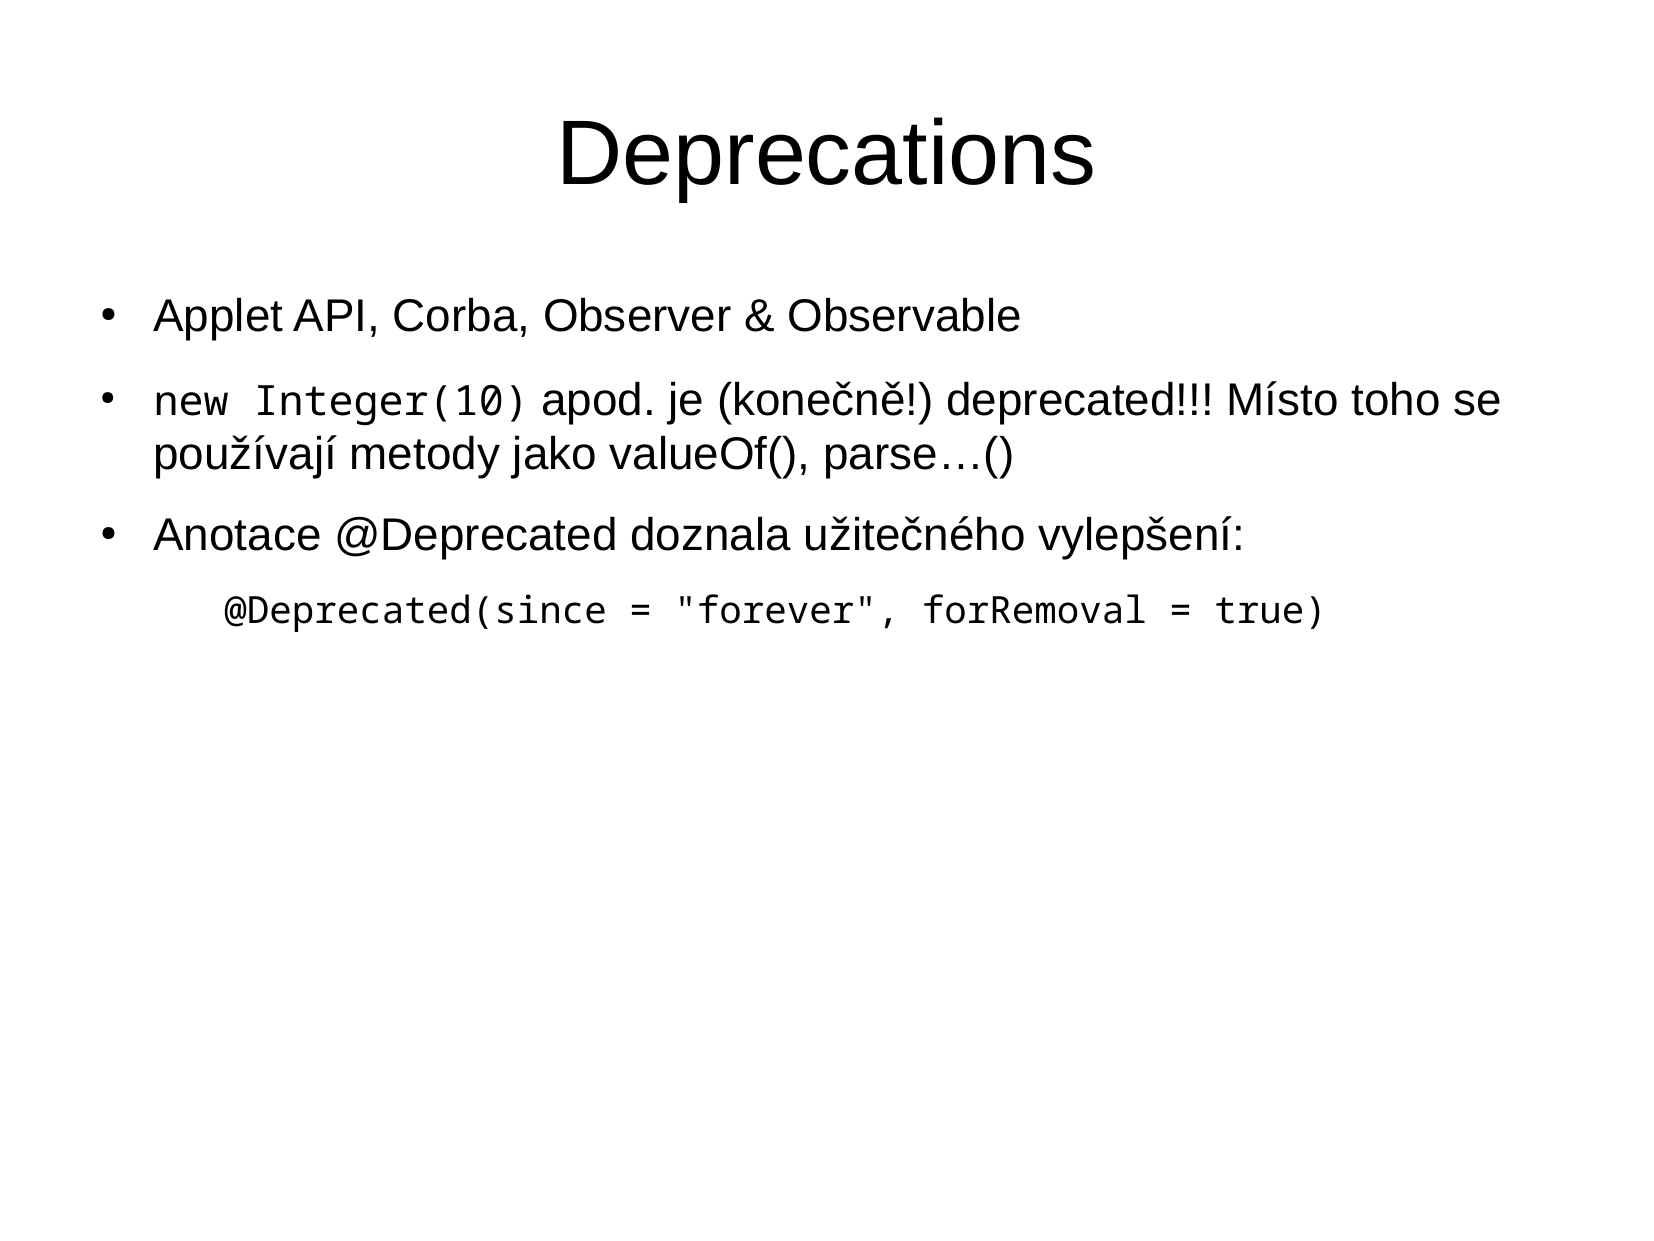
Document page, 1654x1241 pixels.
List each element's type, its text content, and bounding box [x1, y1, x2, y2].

title Deprecations [82, 49, 1571, 257]
list Applet API, Corba, Observer & Observable new Integer(10) apod. je (konečně!) deprecated!!! Místo toho se používají metody jako valueOf(), parse…() Anotace @Deprecated doznala užitečného vylepšení: @Deprecated(since = "forever", forRemoval = true) [82, 290, 1571, 1010]
